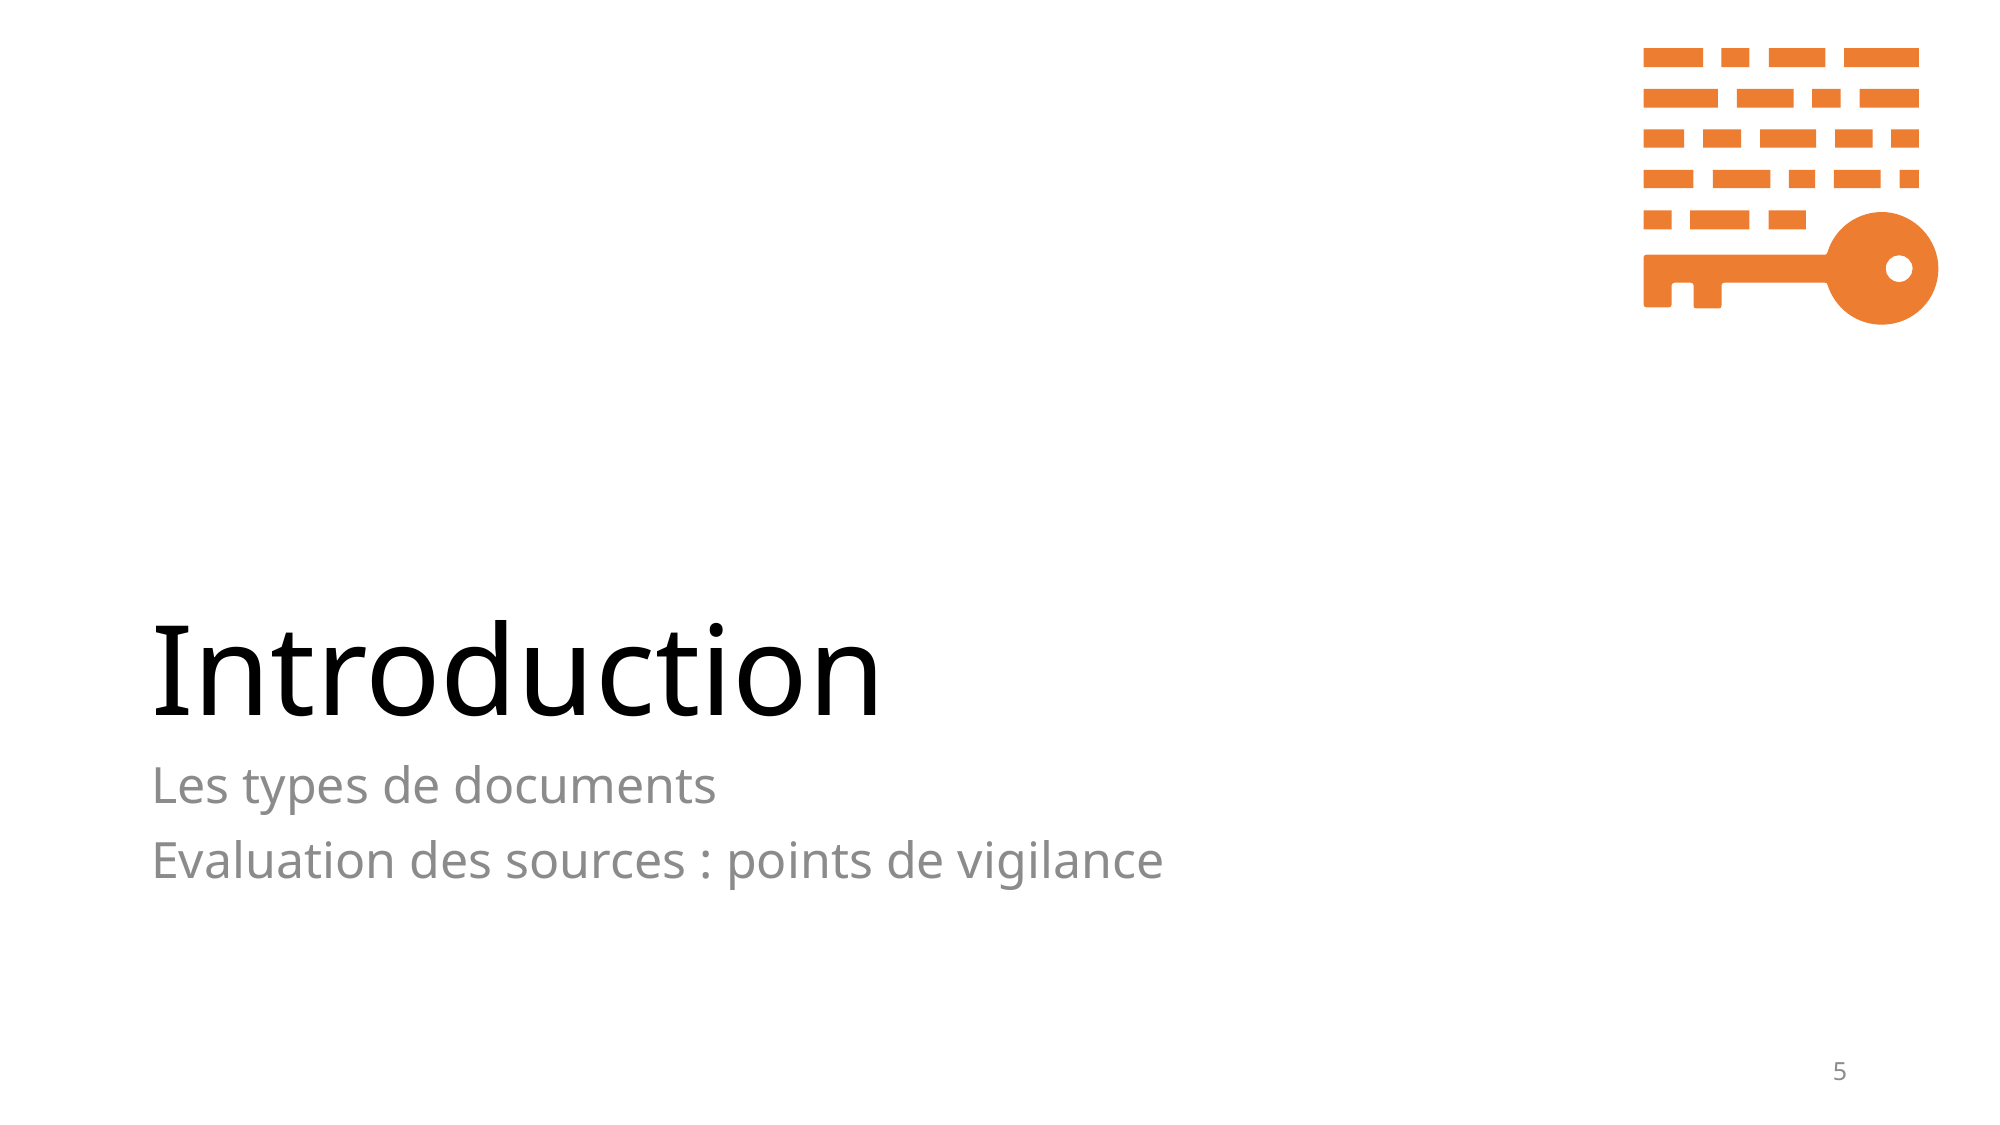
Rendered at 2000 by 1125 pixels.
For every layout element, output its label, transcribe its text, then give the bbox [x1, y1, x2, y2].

title Introduction [136, 280, 1862, 749]
text_box [1768, 48, 1826, 68]
list Les types de documents Evaluation des sources : points de vigilance [136, 752, 1862, 999]
text_box [1643, 169, 1694, 189]
text_box [1643, 212, 1939, 325]
text_box [1768, 210, 1806, 230]
text_box [1721, 48, 1750, 68]
text_box [1835, 129, 1873, 148]
text_box [1643, 88, 1718, 108]
text_box [1643, 210, 1672, 230]
text_box [1844, 48, 1919, 68]
text_box [1899, 169, 1919, 189]
text_box [1788, 169, 1816, 189]
text_box [1891, 129, 1919, 148]
text_box [1703, 129, 1742, 148]
text_box [1760, 129, 1817, 148]
text_box [1736, 88, 1794, 108]
text_box [1712, 169, 1771, 189]
text_box [1859, 88, 1919, 108]
text_box [1690, 210, 1750, 230]
text_box [1812, 88, 1841, 108]
text_box [1643, 48, 1704, 68]
text_box [1643, 129, 1685, 148]
text_box [1833, 169, 1881, 189]
